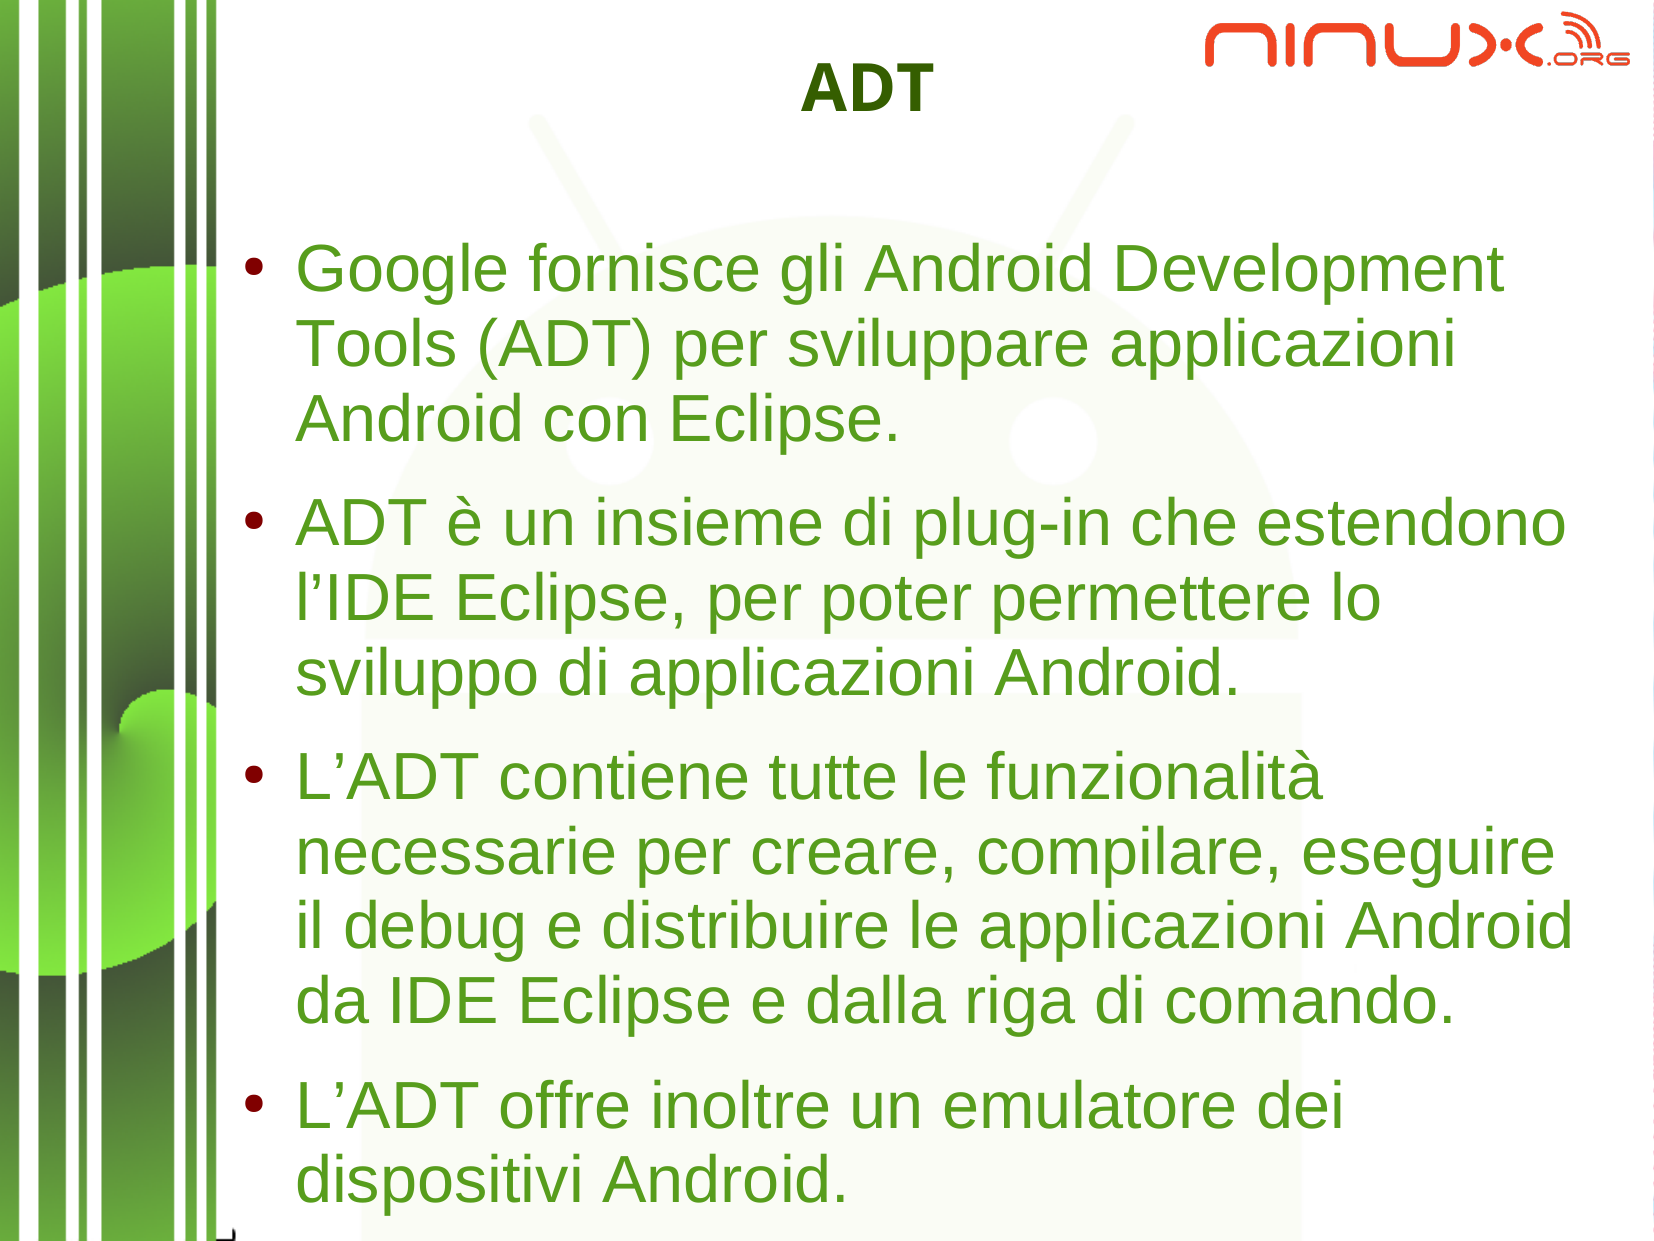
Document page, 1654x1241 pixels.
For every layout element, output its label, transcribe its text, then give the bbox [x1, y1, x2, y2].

list Google fornisce gli Android Development Tools (ADT) per sviluppare applicazioni Android con Eclipse. ADT è un insieme di plug-in che estendono l’IDE Eclipse, per poter permettere lo sviluppo di applicazioni Android. L’ADT contiene tutte le funzionalità necessarie per creare, compilare, eseguire il debug e distribuire le applicazioni Android da IDE Eclipse e dalla riga di comando. L’ADT offre inoltre un emulatore dei dispositivi Android. [224, 231, 1598, 1218]
picture [0, 0, 1654, 1241]
title ADT [236, 46, 1500, 125]
